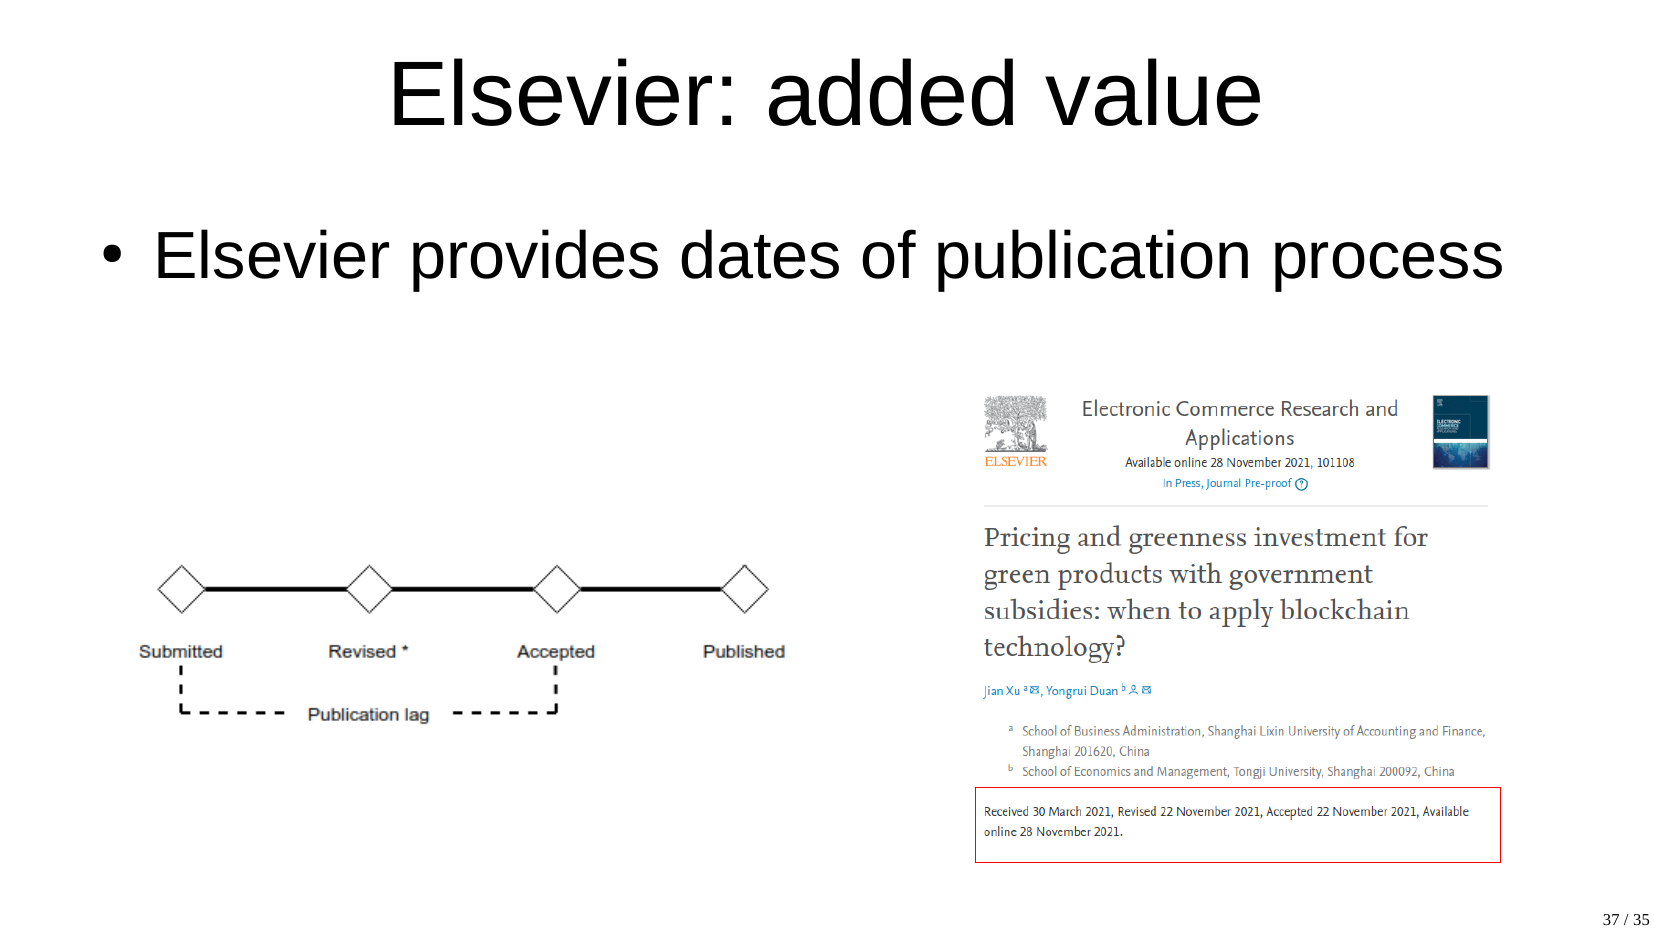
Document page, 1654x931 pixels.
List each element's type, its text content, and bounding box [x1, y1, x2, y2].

picture [139, 562, 788, 732]
list Elsevier provides dates of publication process [82, 217, 1571, 826]
picture [976, 788, 1500, 862]
picture [975, 385, 1501, 787]
title Elsevier: added value [82, 37, 1571, 151]
